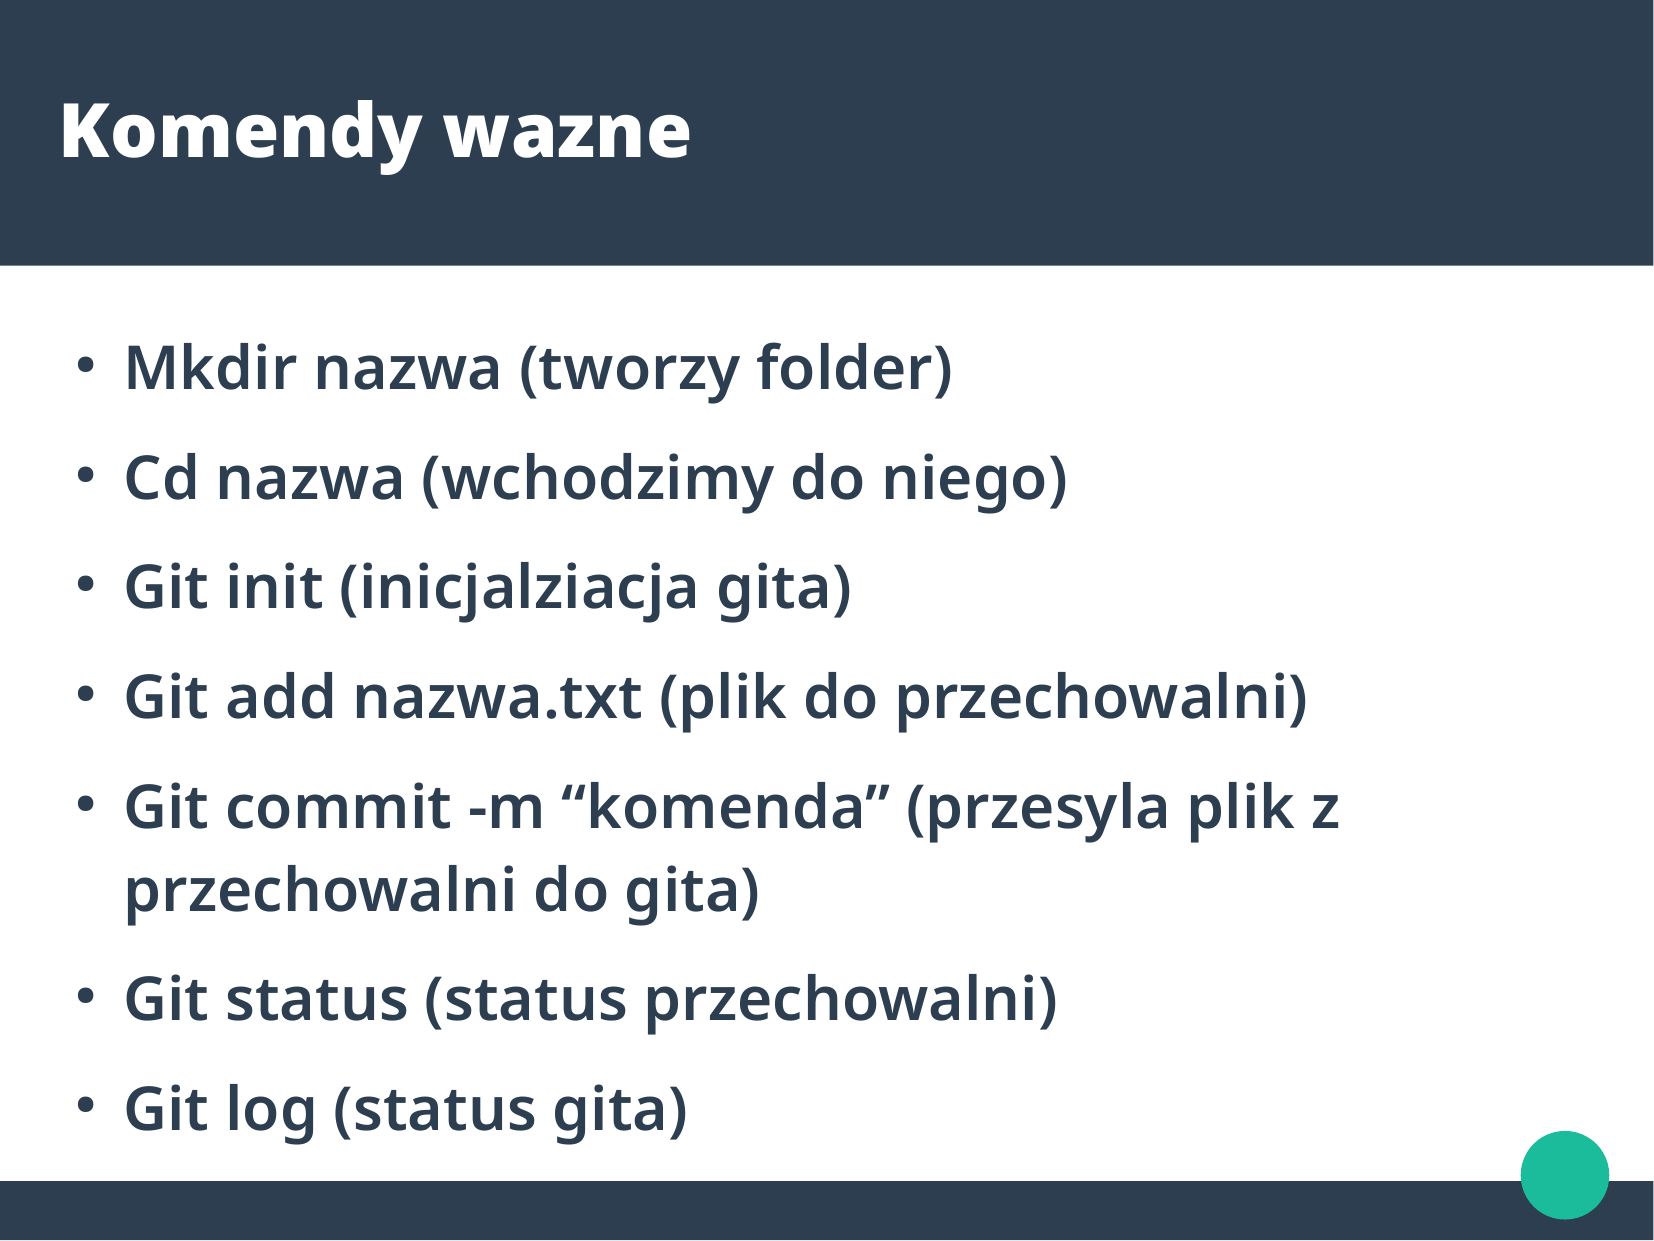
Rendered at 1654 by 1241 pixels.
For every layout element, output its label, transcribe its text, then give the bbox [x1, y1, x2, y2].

title Komendy wazne [59, 49, 1595, 207]
list Mkdir nazwa (tworzy folder) Cd nazwa (wchodzimy do niego) Git init (inicjalziacja gita) Git add nazwa.txt (plik do przechowalni) Git commit -m “komenda” (przesyla plik z przechowalni do gita) Git status (status przechowalni) Git log (status gita) [59, 324, 1595, 1152]
